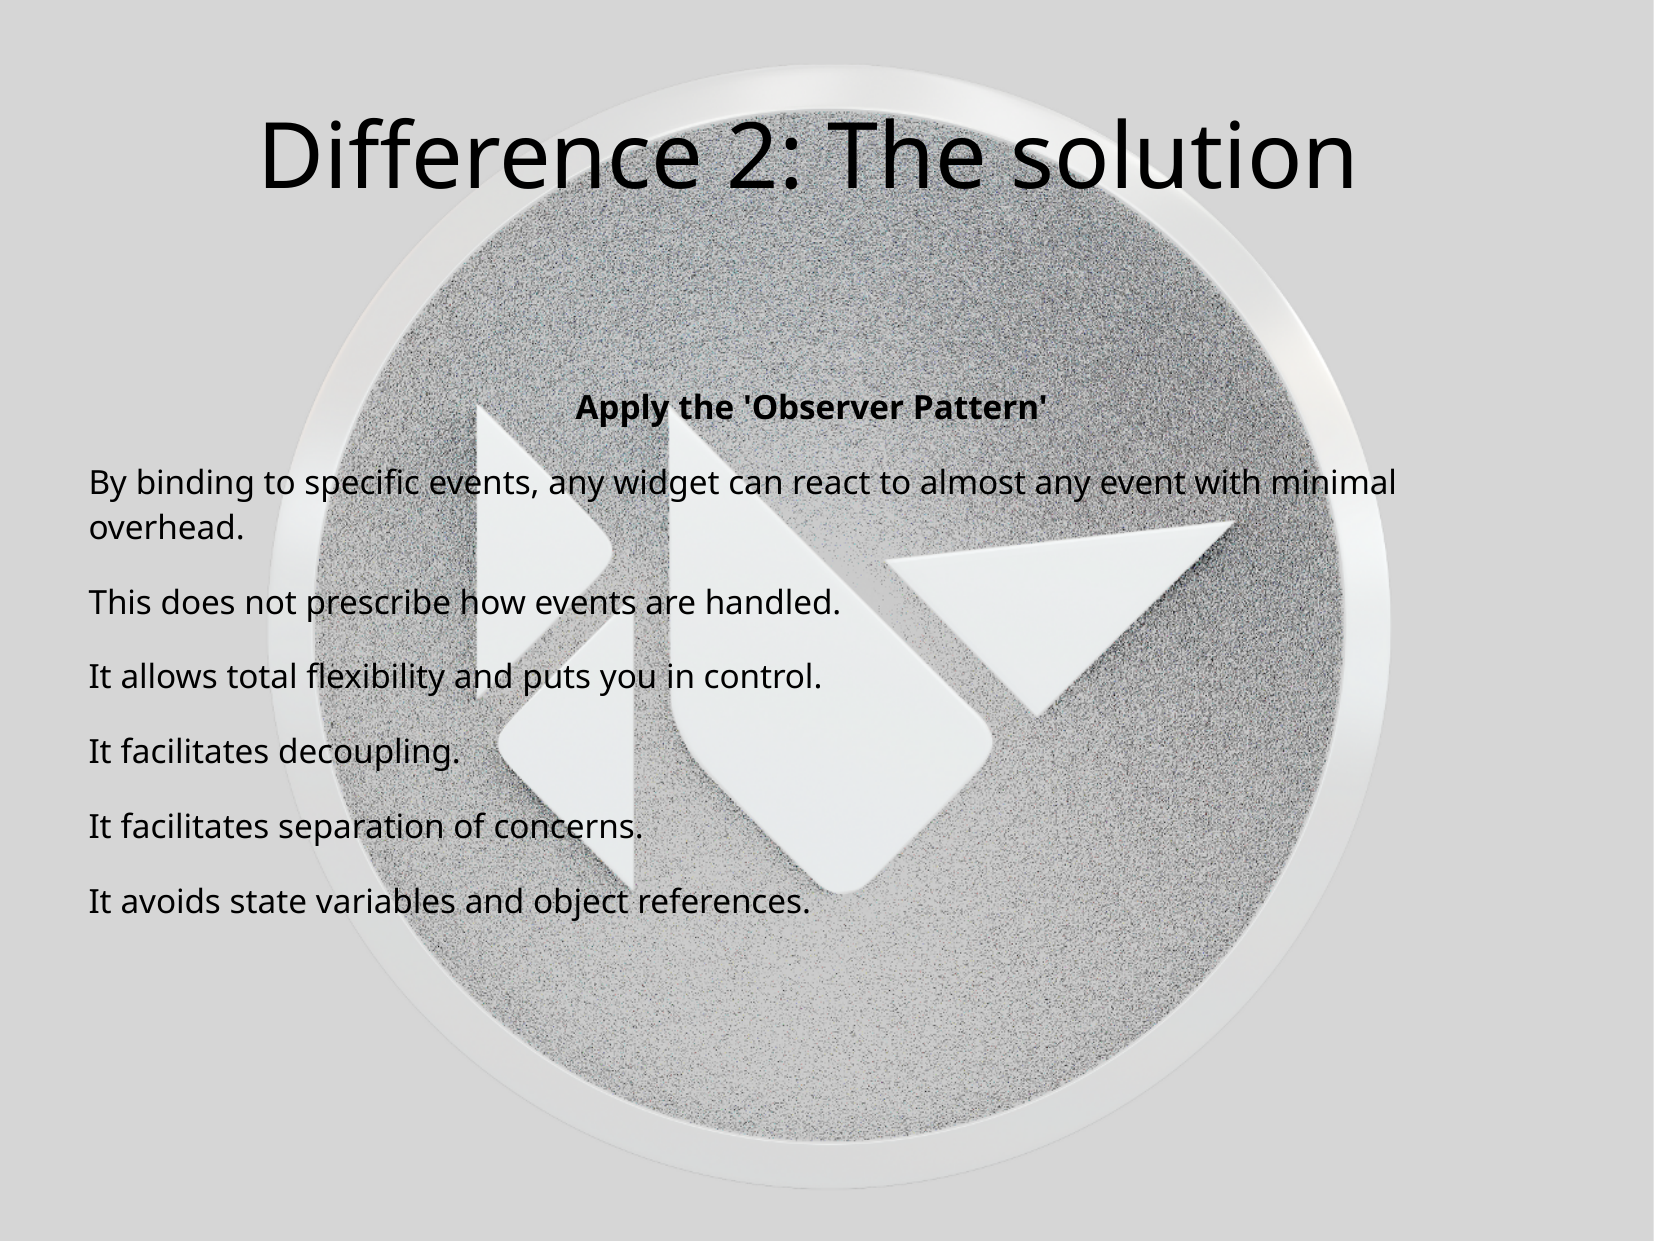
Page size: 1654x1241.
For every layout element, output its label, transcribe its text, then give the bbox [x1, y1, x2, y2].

picture [0, 0, 1654, 1241]
title Difference 2: The solution [82, 49, 1536, 257]
list Apply the 'Observer Pattern' By binding to specific events, any widget can react to almost any event with minimal overhead. This does not prescribe how events are handled. It allows total flexibility and puts you in control. It facilitates decoupling. It facilitates separation of concerns. It avoids state variables and object references. [88, 383, 1536, 925]
